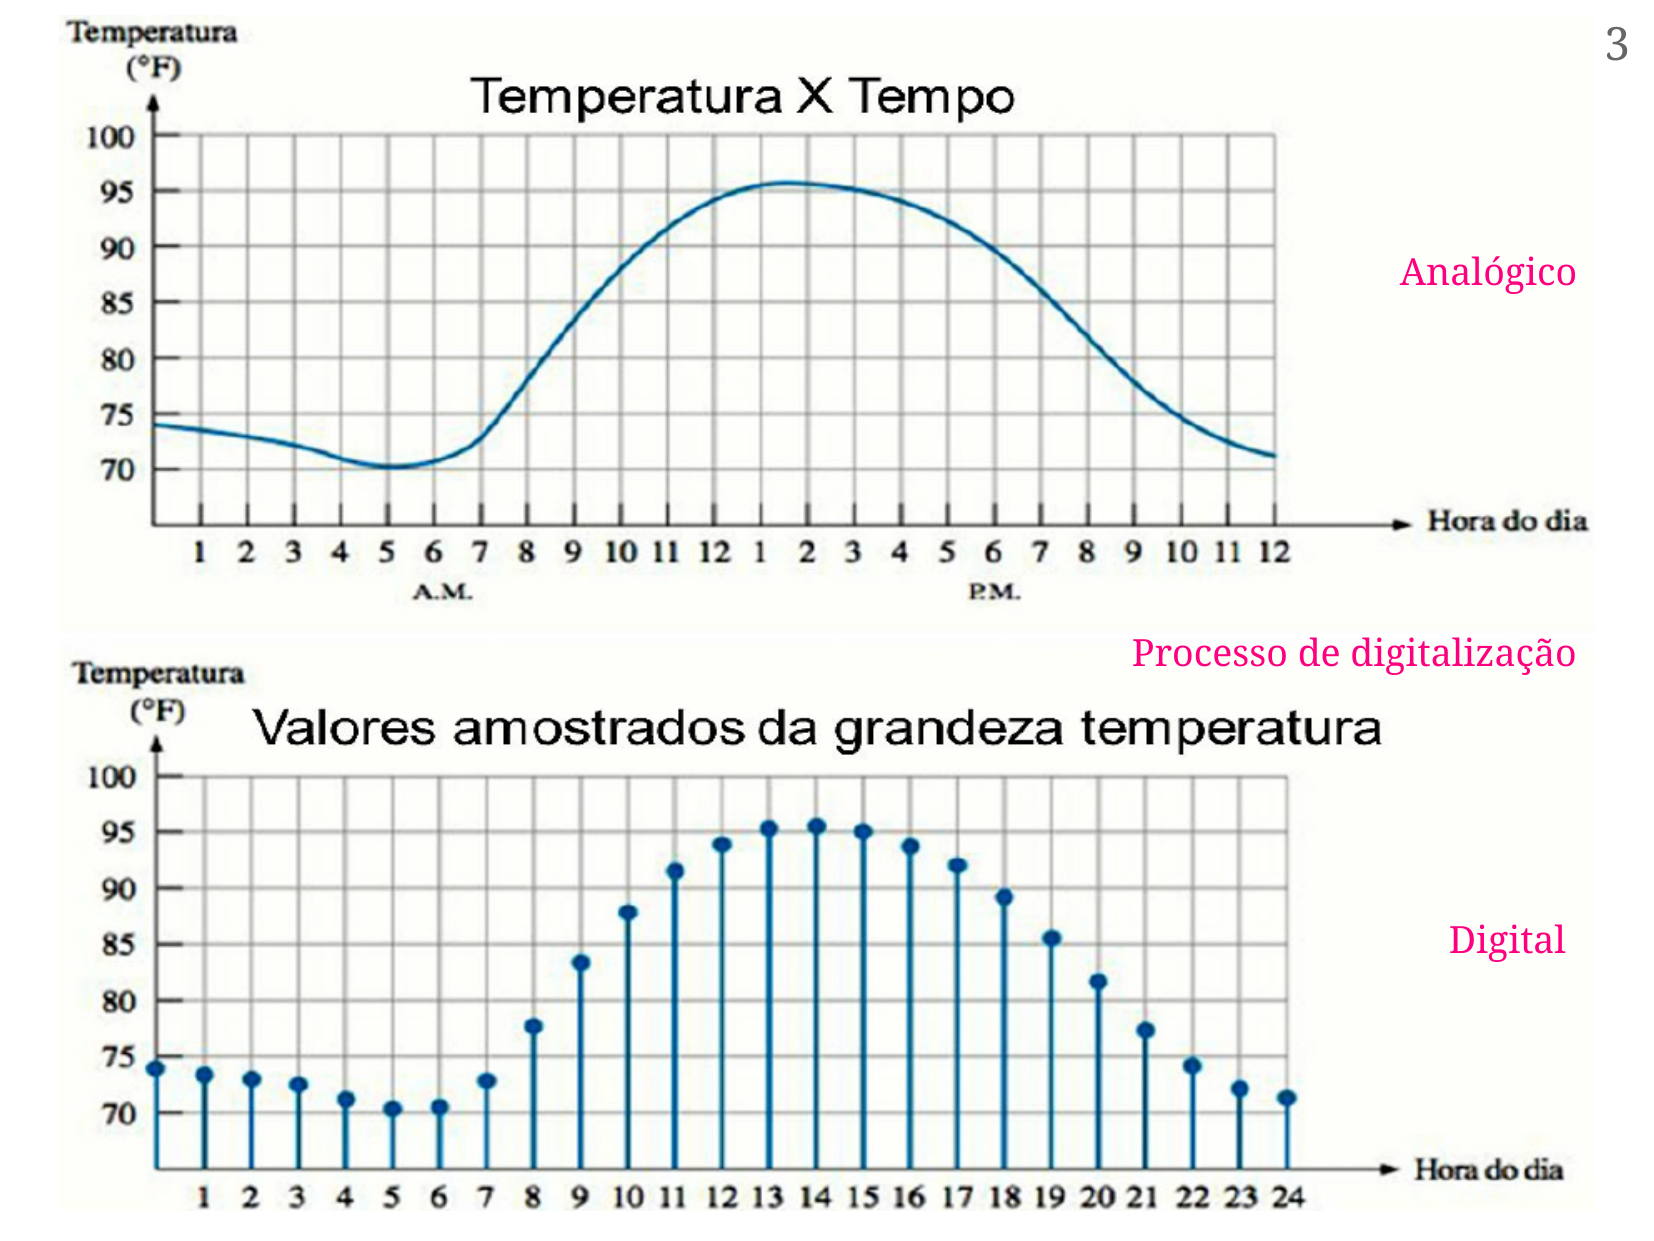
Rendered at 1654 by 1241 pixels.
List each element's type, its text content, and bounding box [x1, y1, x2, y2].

picture [59, 15, 1595, 1211]
text_box Digital [1432, 904, 1584, 975]
text_box Processo de digitalização [1048, 617, 1595, 694]
text_box Analógico [1382, 236, 1595, 307]
